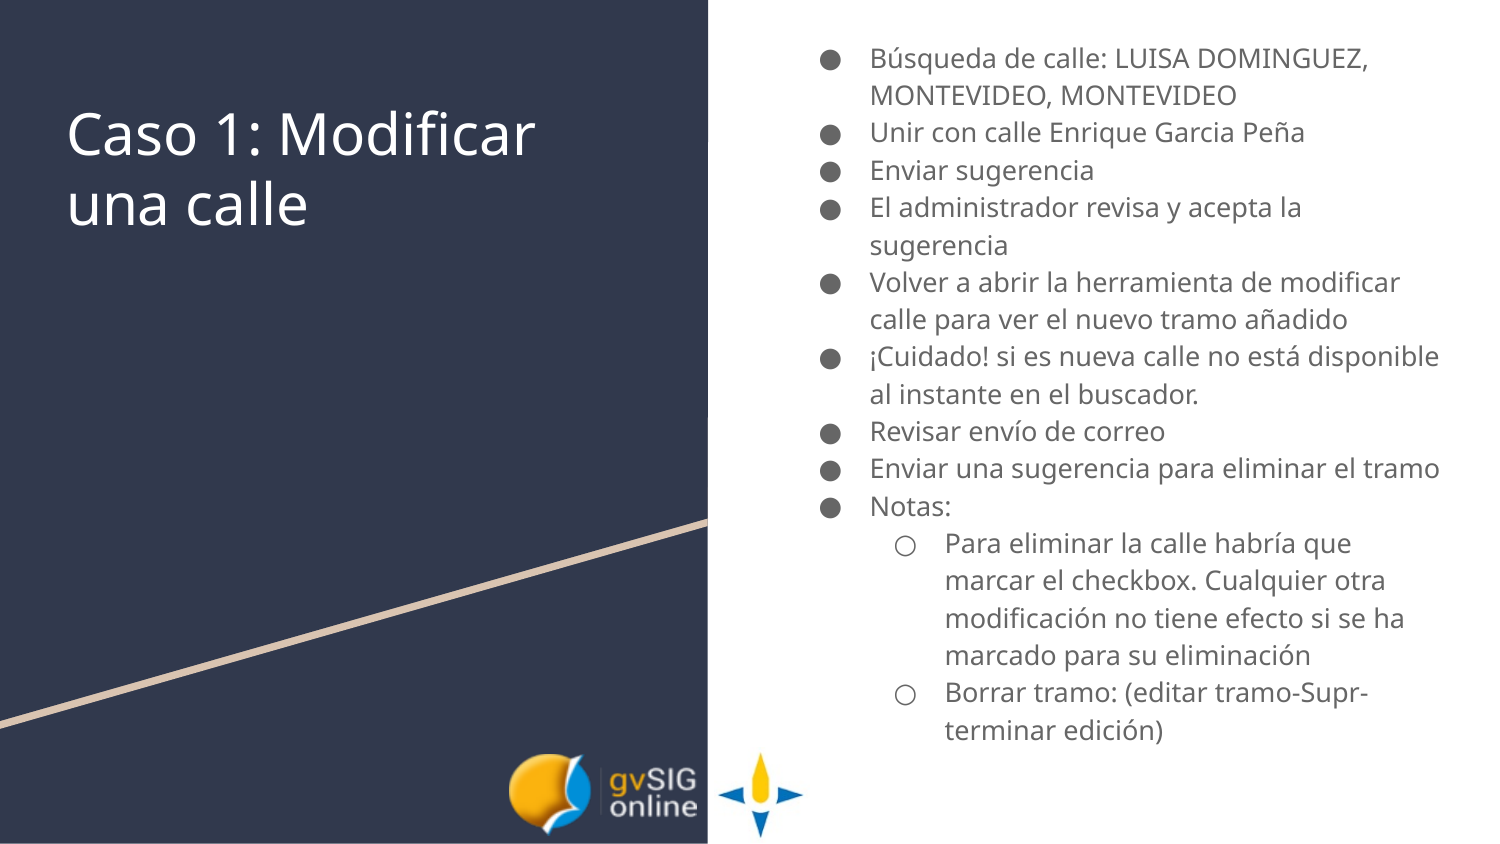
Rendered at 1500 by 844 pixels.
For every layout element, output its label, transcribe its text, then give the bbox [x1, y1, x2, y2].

list Búsqueda de calle: LUISA DOMINGUEZ, MONTEVIDEO, MONTEVIDEO Unir con calle Enrique Garcia Peña Enviar sugerencia El administrador revisa y acepta la sugerencia Volver a abrir la herramienta de modificar calle para ver el nuevo tramo añadido ¡Cuidado! si es nueva calle no está disponible al instante en el buscador. Revisar envío de correo Enviar una sugerencia para eliminar el tramo Notas: Para eliminar la calle habría que marcar el checkbox. Cualquier otra modificación no tiene efecto si se ha marcado para su eliminación Borrar tramo: (editar tramo-Supr-terminar edición) [779, 36, 1463, 709]
picture [509, 754, 697, 836]
title Caso 1: Modificar una calle [51, 82, 660, 494]
picture [714, 747, 810, 843]
